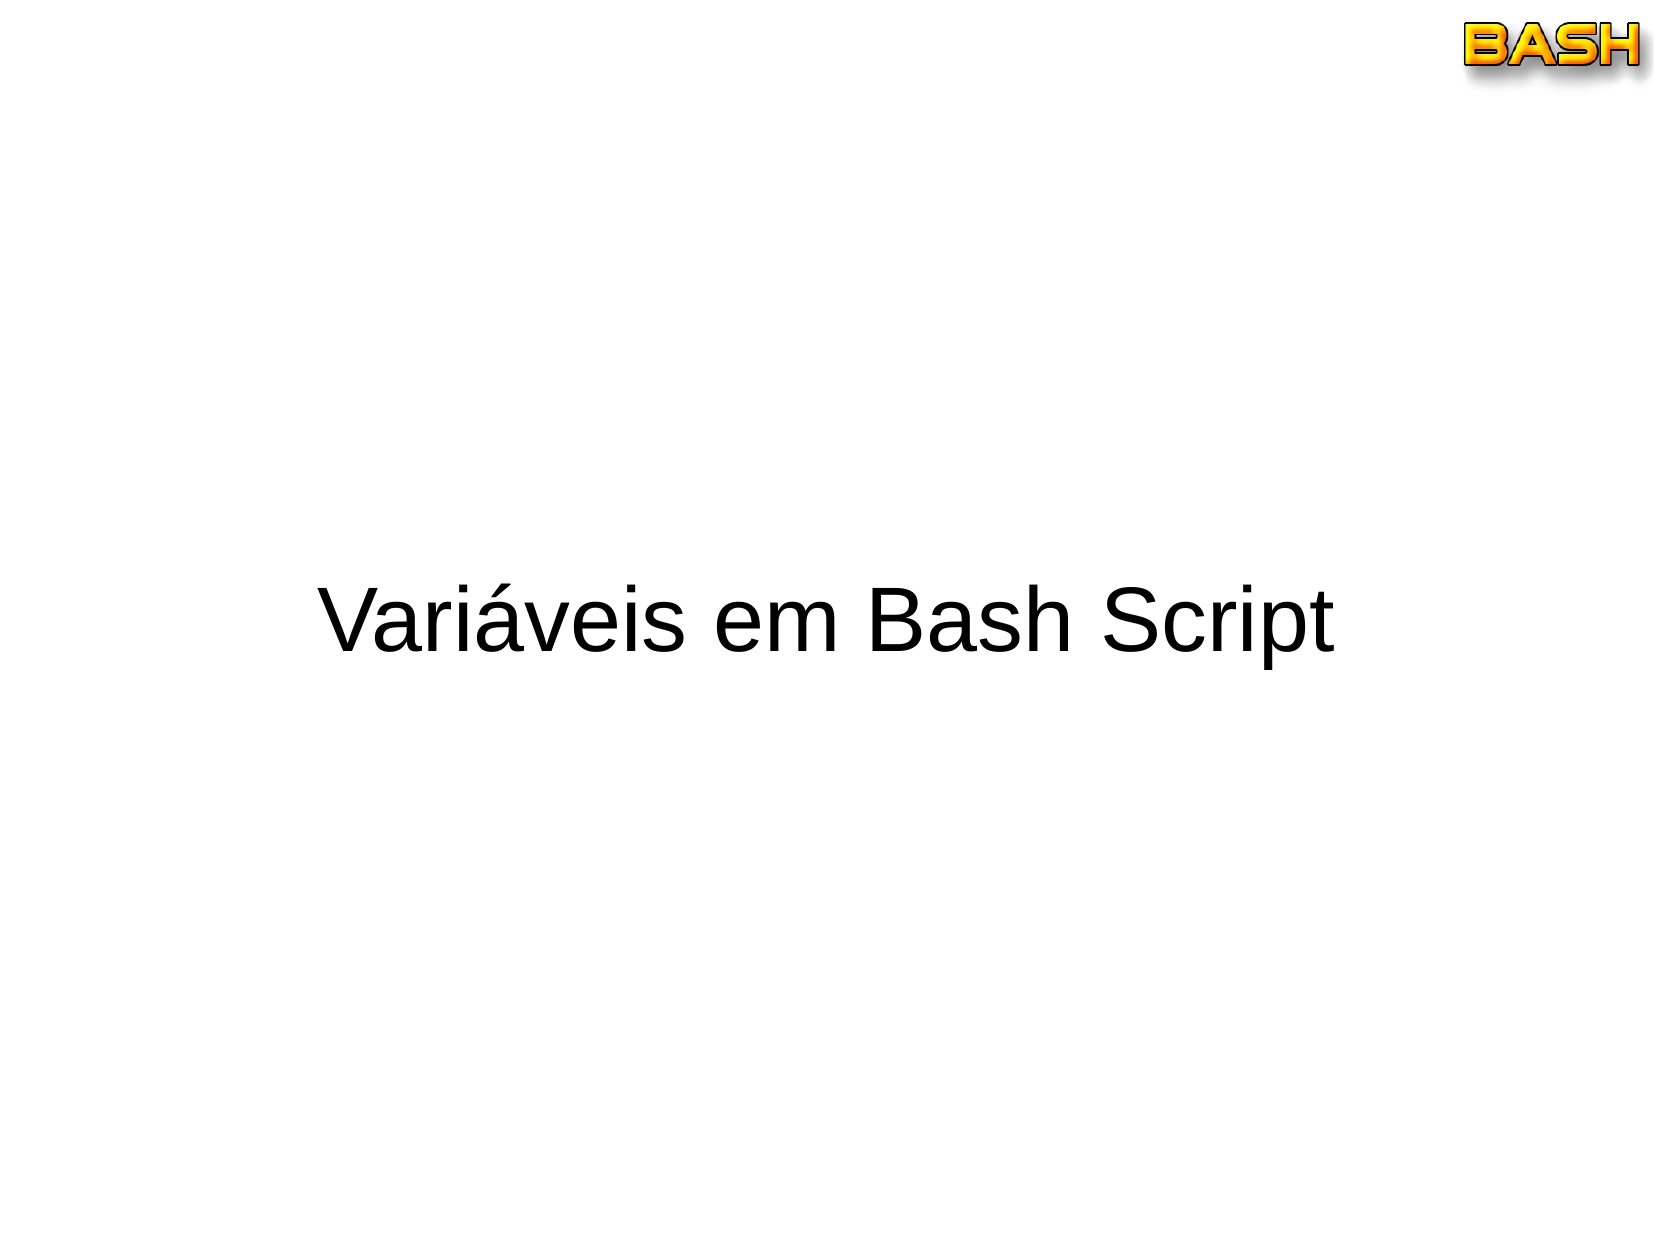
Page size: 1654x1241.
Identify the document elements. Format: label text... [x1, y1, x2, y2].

title Variáveis em Bash Script [82, 523, 1571, 717]
picture [1450, 0, 1654, 96]
